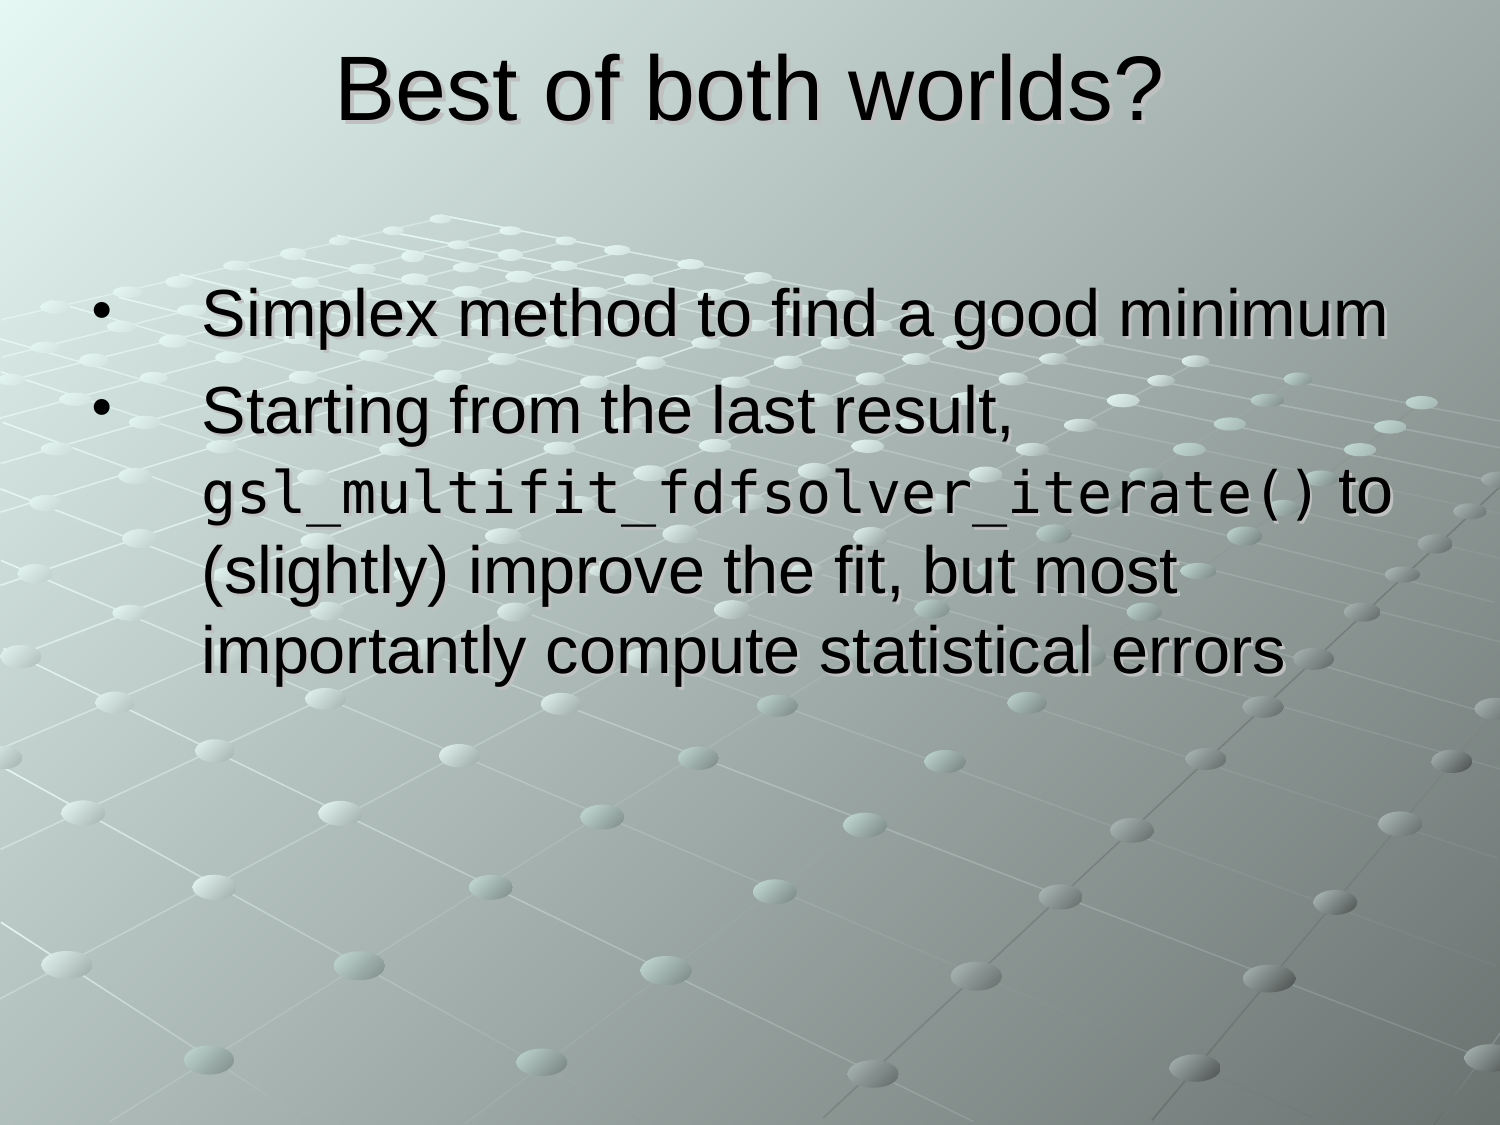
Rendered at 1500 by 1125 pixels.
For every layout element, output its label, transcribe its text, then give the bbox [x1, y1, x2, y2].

title Best of both worlds? [75, 21, 1425, 257]
list Simplex method to find a good minimum Starting from the last result, gsl_multifit_fdfsolver_iterate() to (slightly) improve the fit, but most importantly compute statistical errors [75, 262, 1425, 1005]
